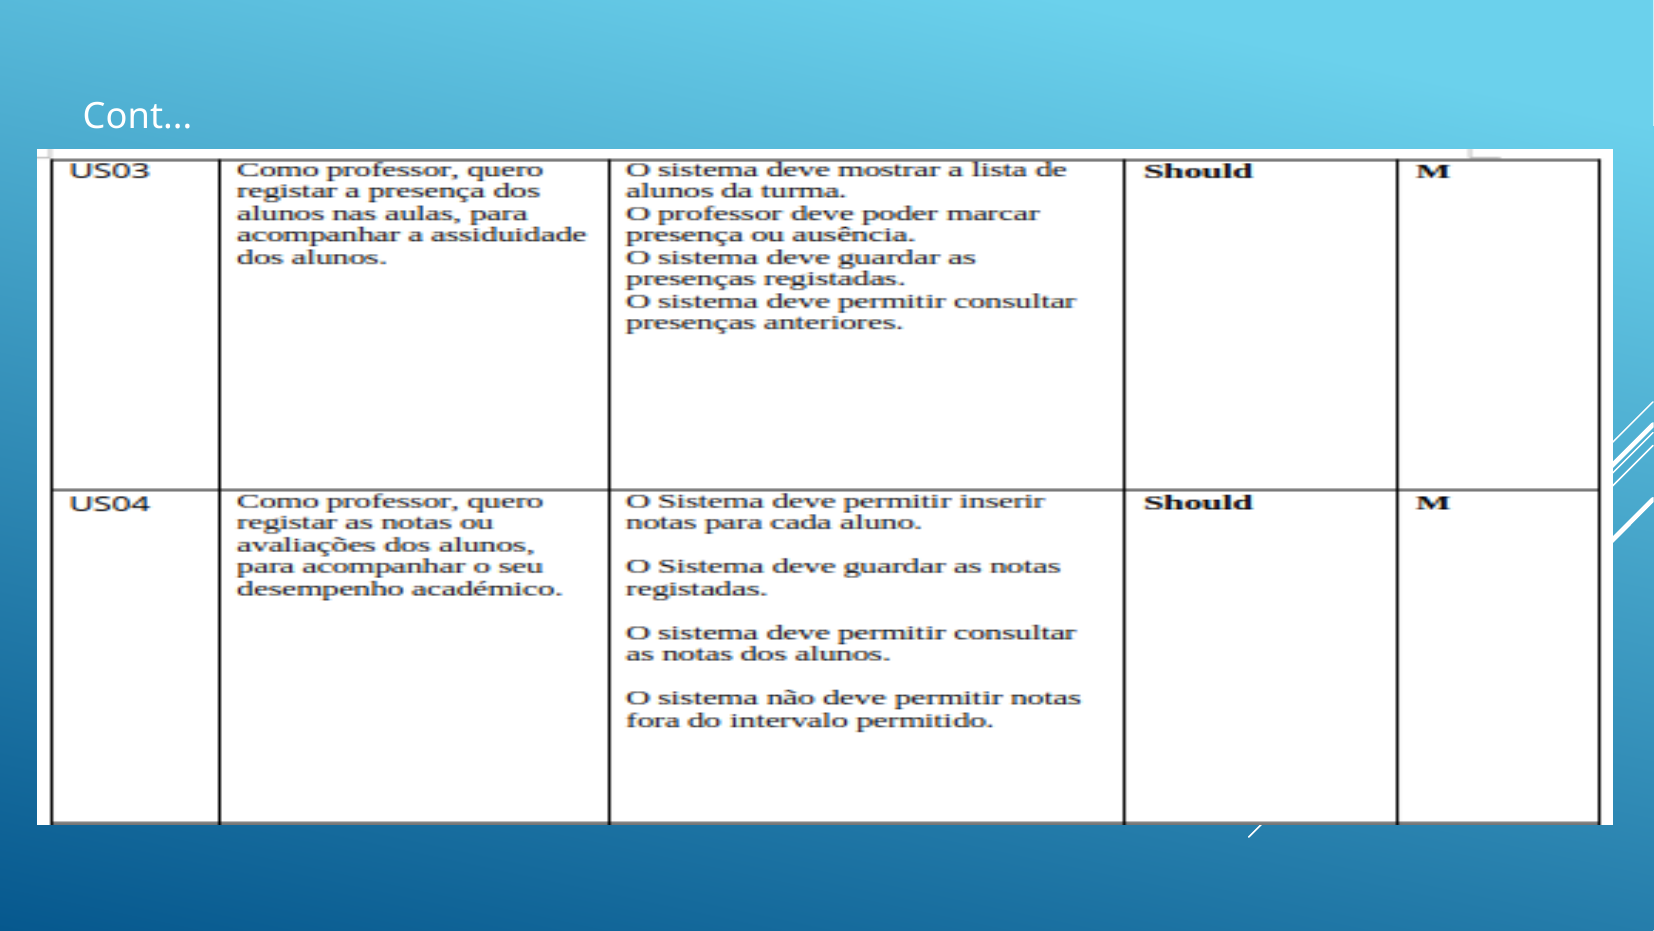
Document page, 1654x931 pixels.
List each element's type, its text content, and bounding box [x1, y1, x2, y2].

picture [37, 149, 1613, 826]
title Cont... [82, 37, 1571, 149]
